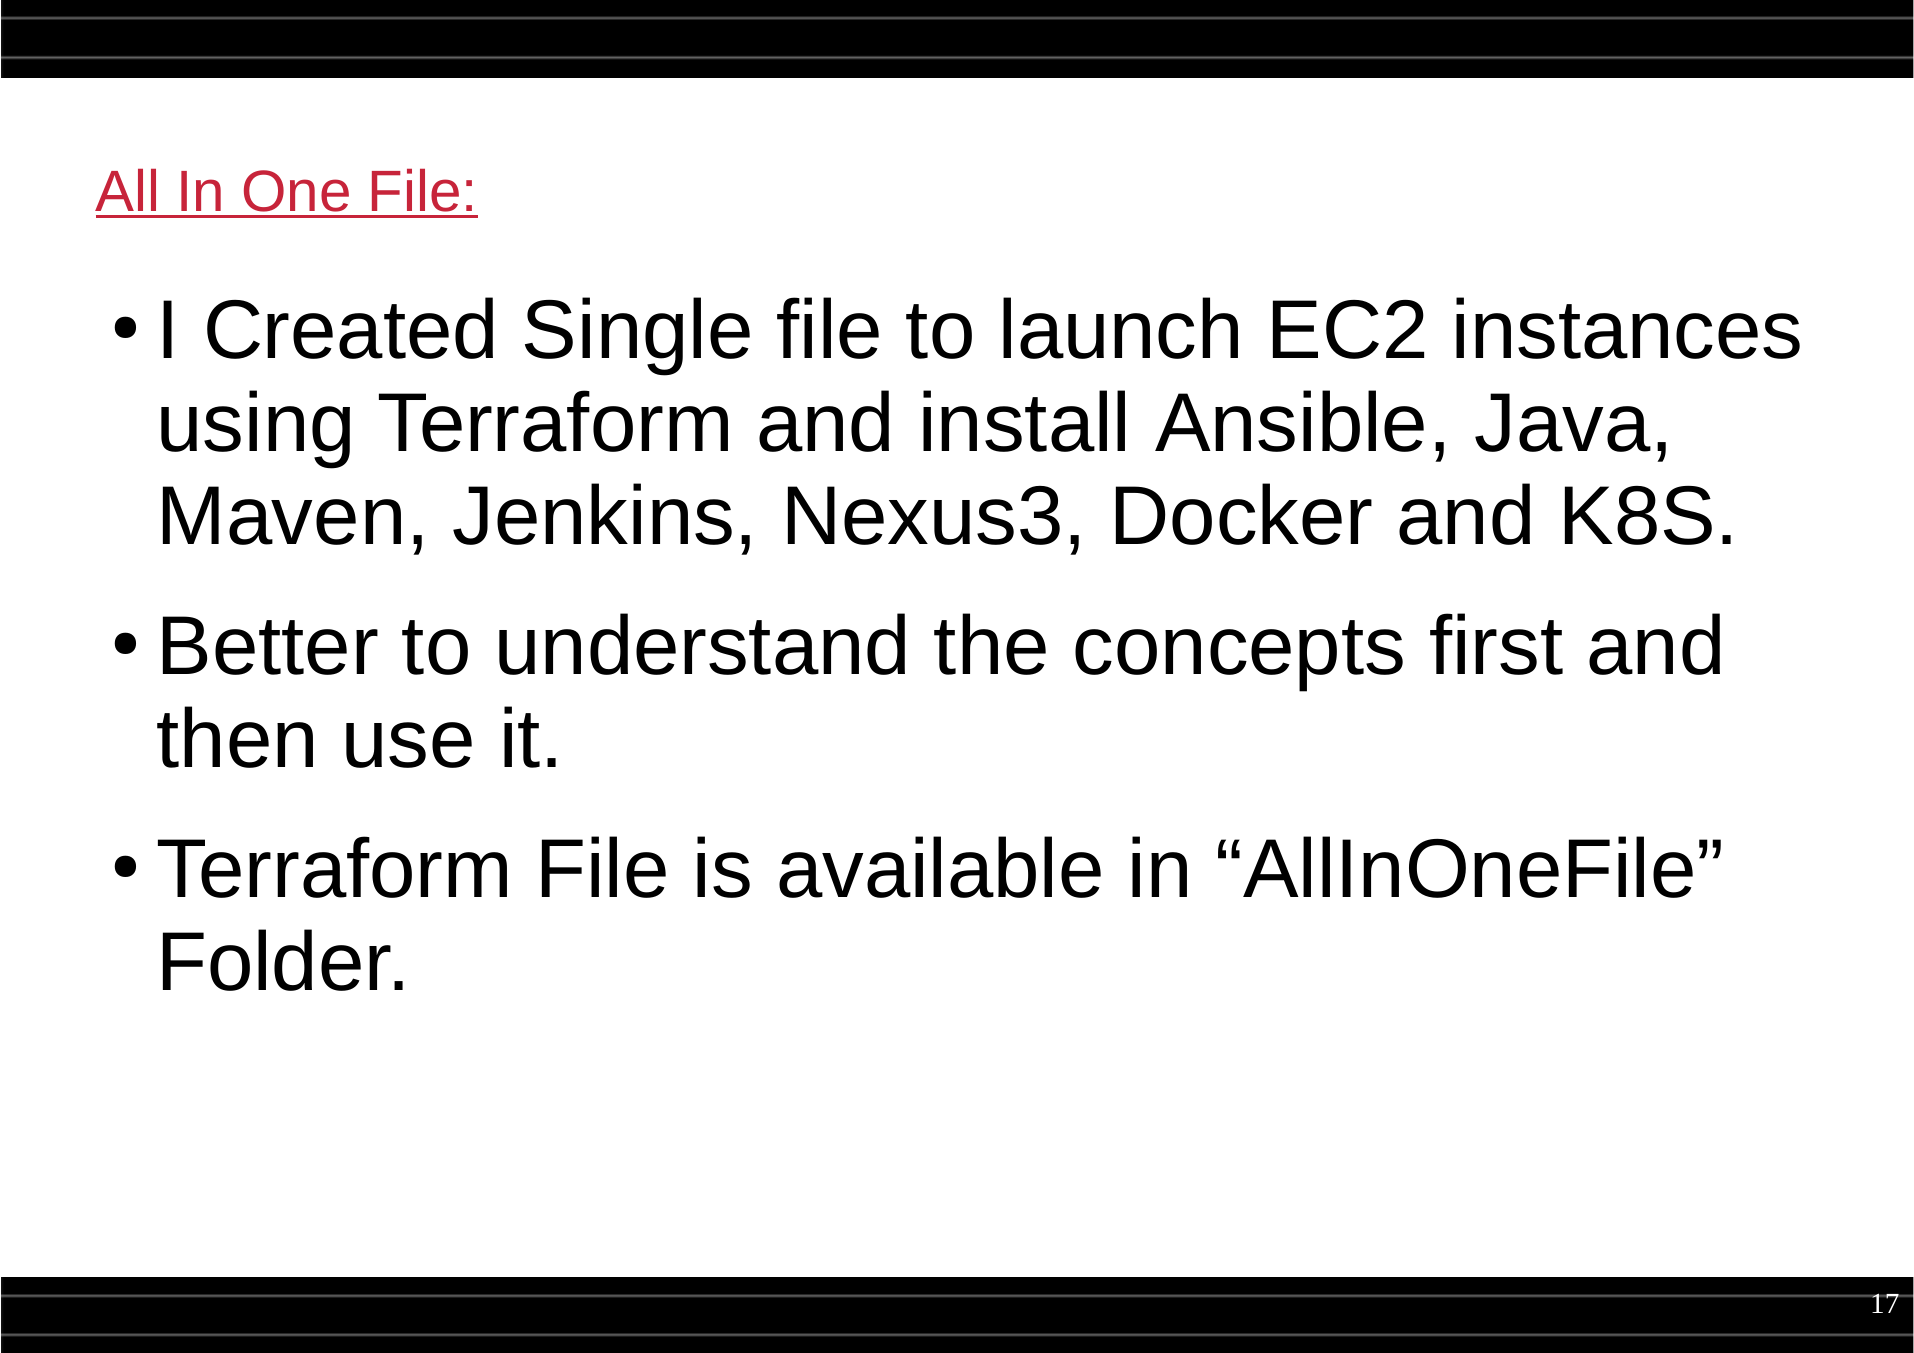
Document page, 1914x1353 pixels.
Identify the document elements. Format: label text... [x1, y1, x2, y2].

picture [1, 1277, 1914, 1353]
list I Created Single file to launch EC2 instances using Terraform and install Ansible, Java, Maven, Jenkins, Nexus3, Docker and K8S. Better to understand the concepts first and then use it. Terraform File is available in “AllInOneFile” Folder. [95, 283, 1818, 1101]
picture [1, 0, 1914, 78]
title All In One File: [95, 134, 686, 249]
